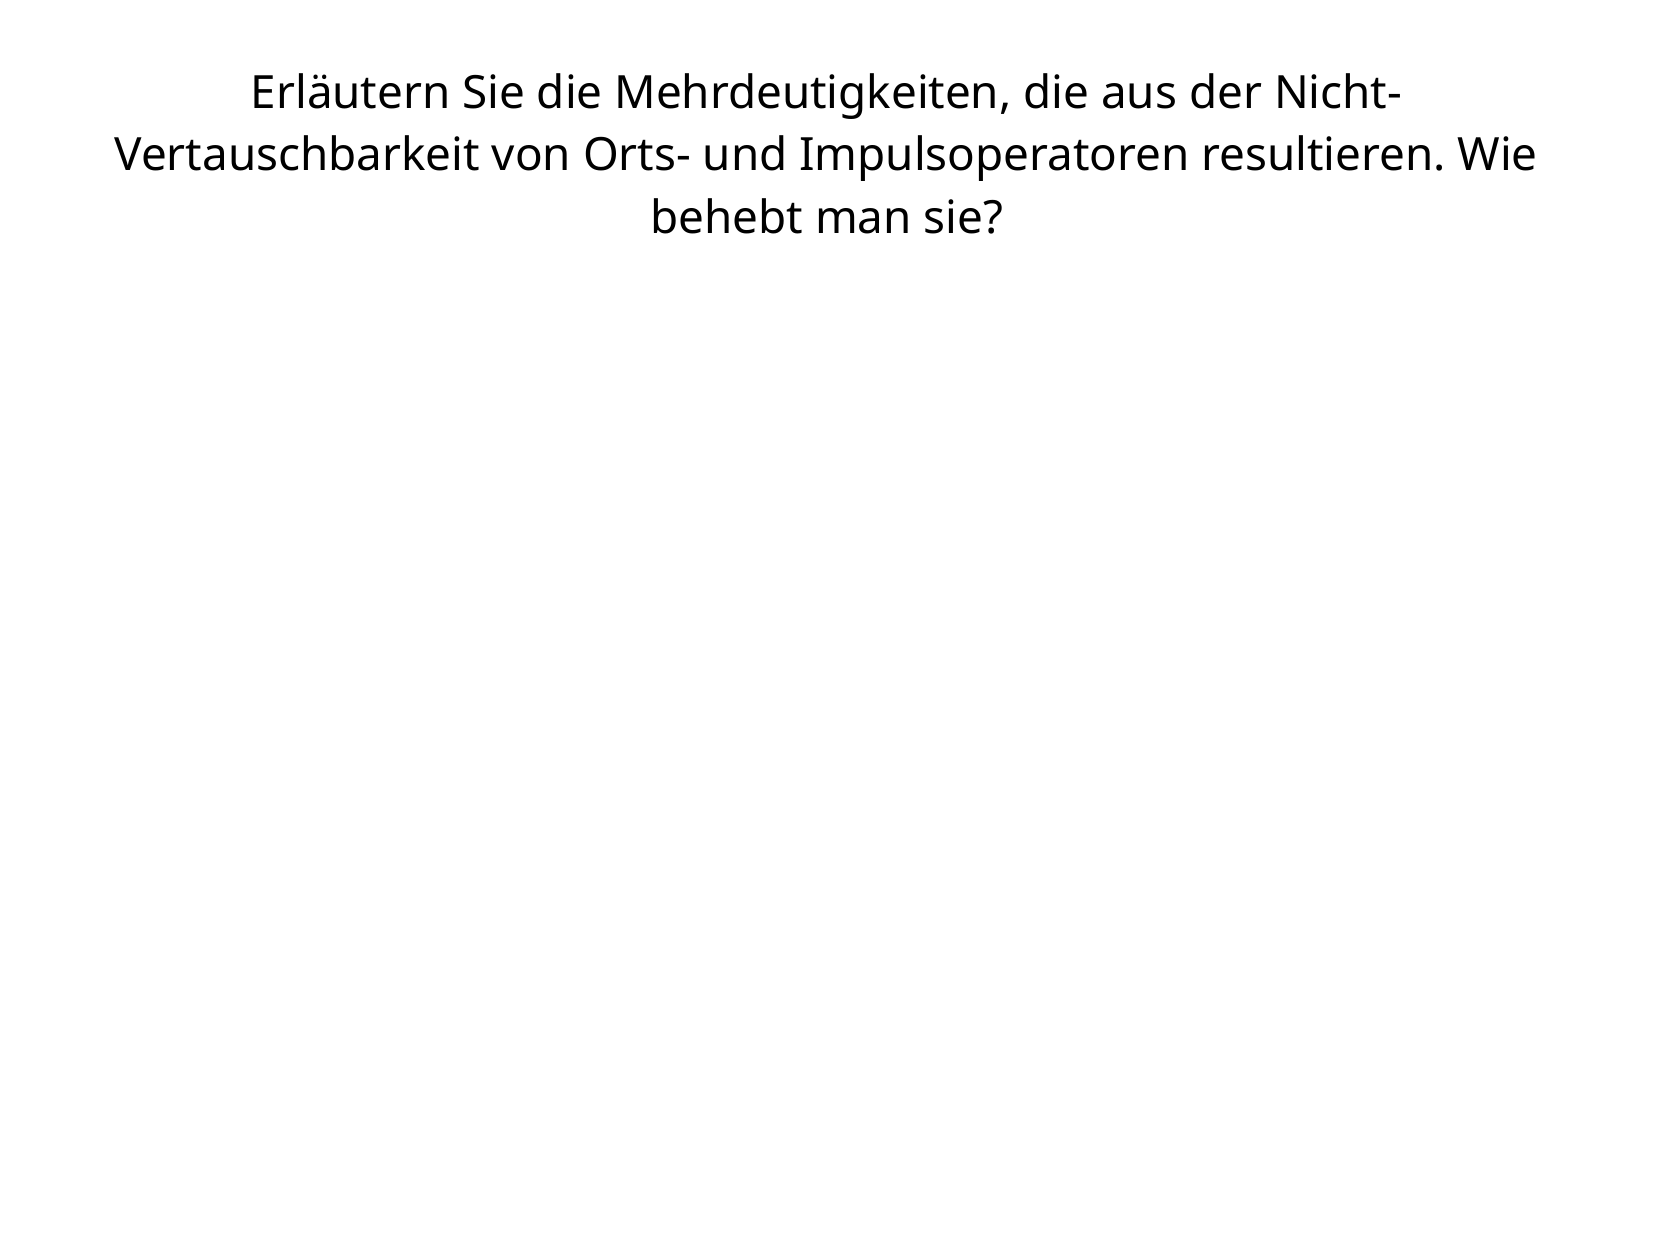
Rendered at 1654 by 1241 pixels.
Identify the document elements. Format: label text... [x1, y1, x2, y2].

title Erläutern Sie die Mehrdeutigkeiten, die aus der Nicht-Vertauschbarkeit von Orts- und Impulsoperatoren resultieren. Wie behebt man sie? [82, 49, 1571, 257]
